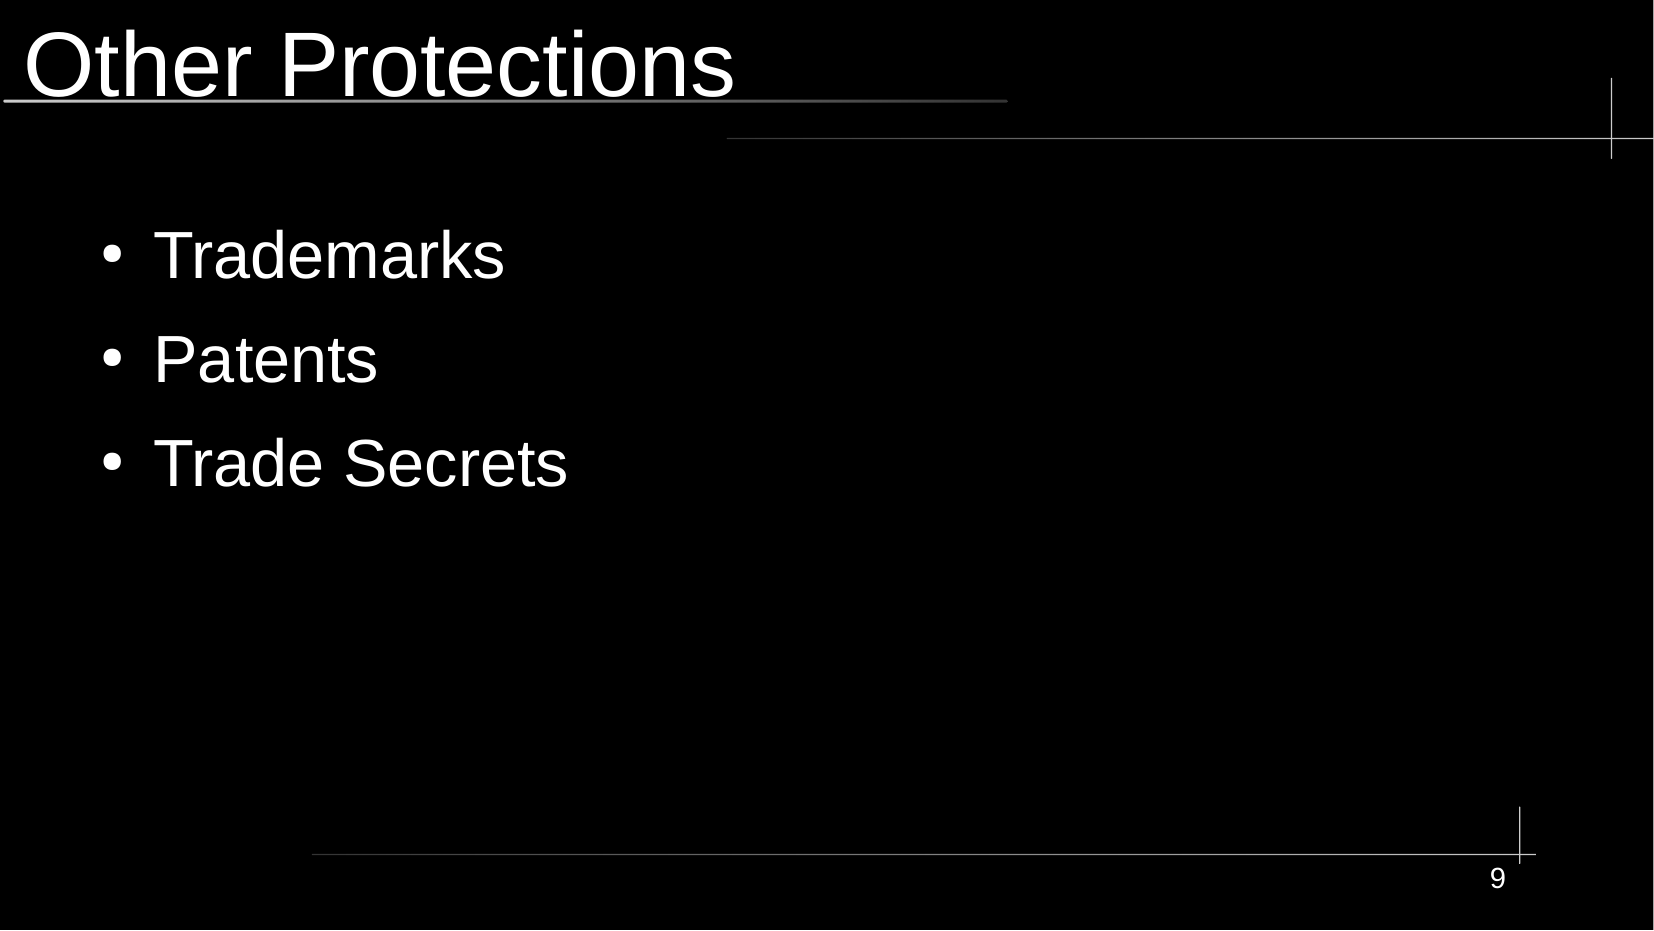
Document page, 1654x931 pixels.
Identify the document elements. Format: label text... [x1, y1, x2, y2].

title Other Protections [23, 11, 1589, 119]
list Trademarks Patents Trade Secrets [82, 217, 1571, 851]
